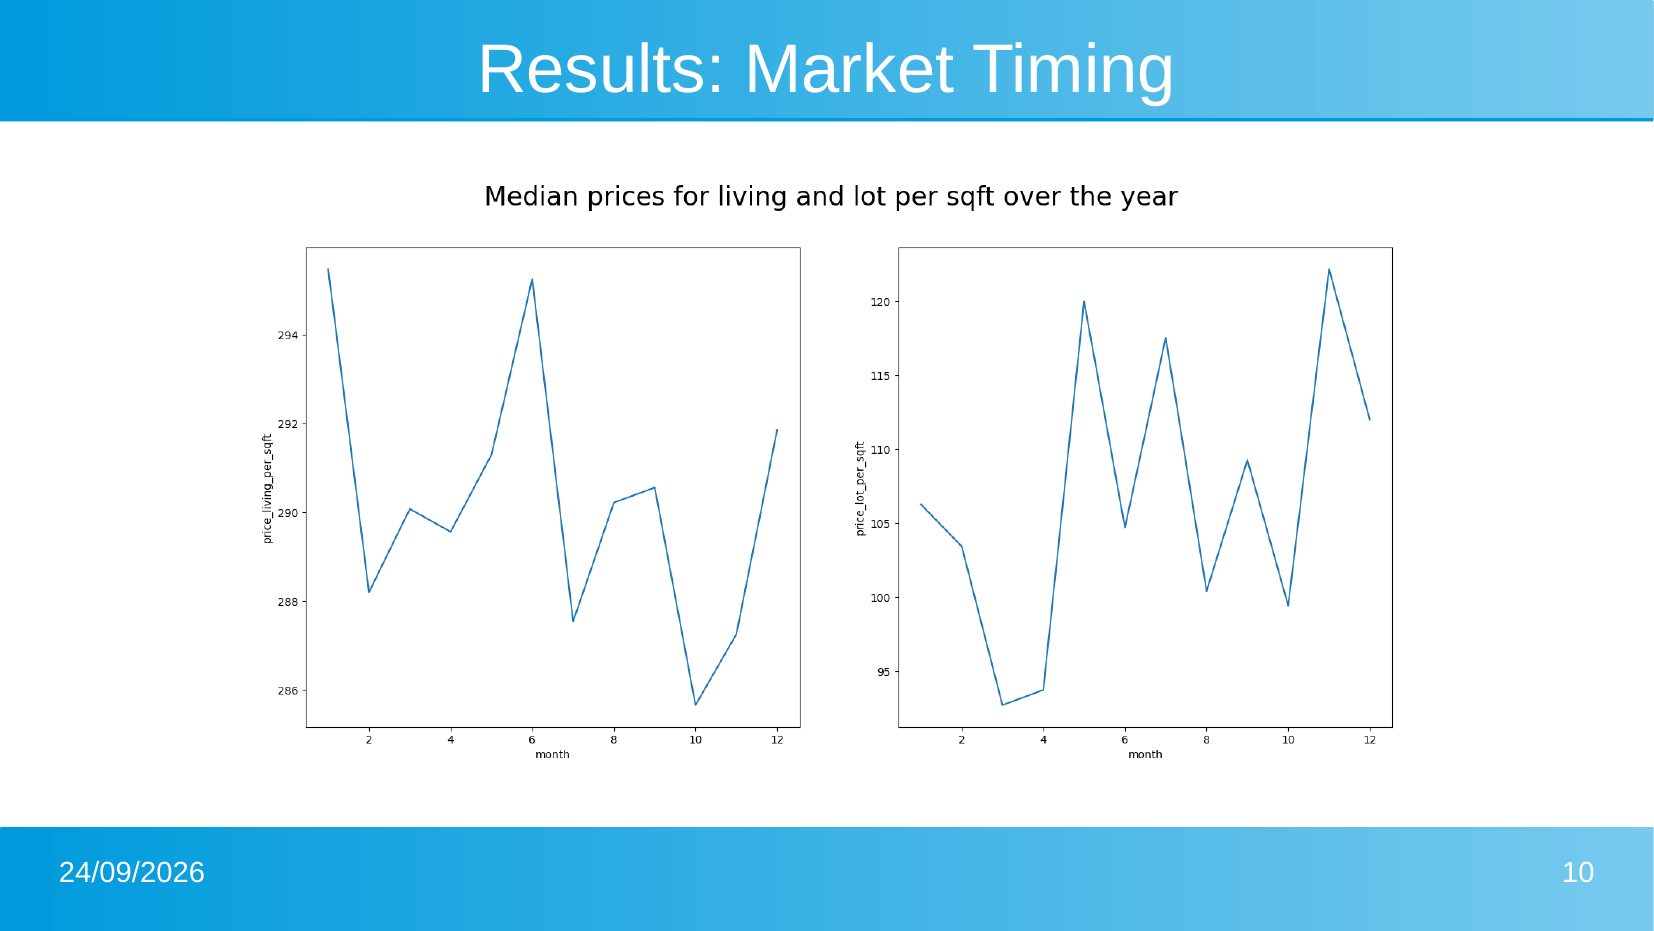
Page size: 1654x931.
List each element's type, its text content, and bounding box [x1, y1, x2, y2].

picture [254, 177, 1399, 768]
title Results: Market Timing [59, 29, 1595, 108]
